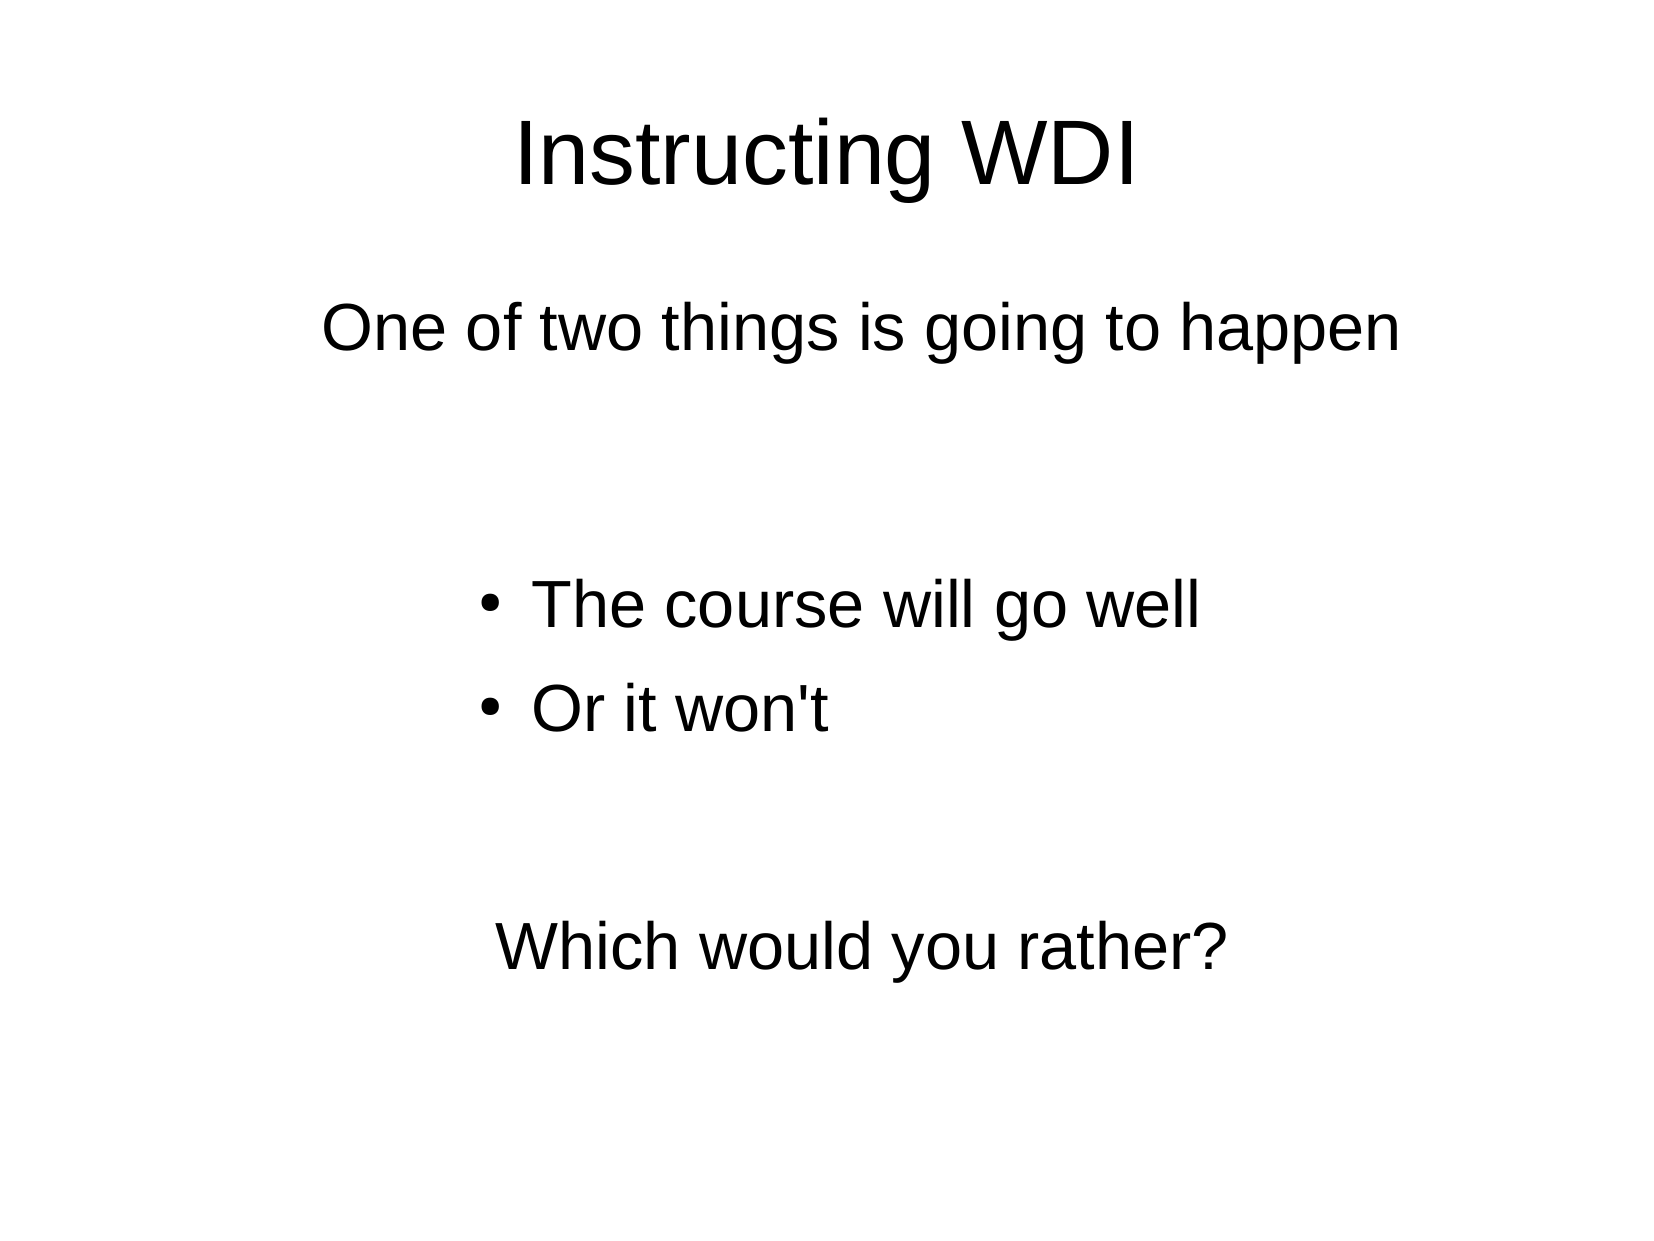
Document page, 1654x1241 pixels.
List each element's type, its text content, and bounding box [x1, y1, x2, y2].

title Instructing WDI [82, 49, 1571, 257]
list Which would you rather? [82, 909, 1571, 1080]
list The course will go well Or it won't [460, 566, 1501, 909]
list One of two things is going to happen [82, 290, 1571, 461]
